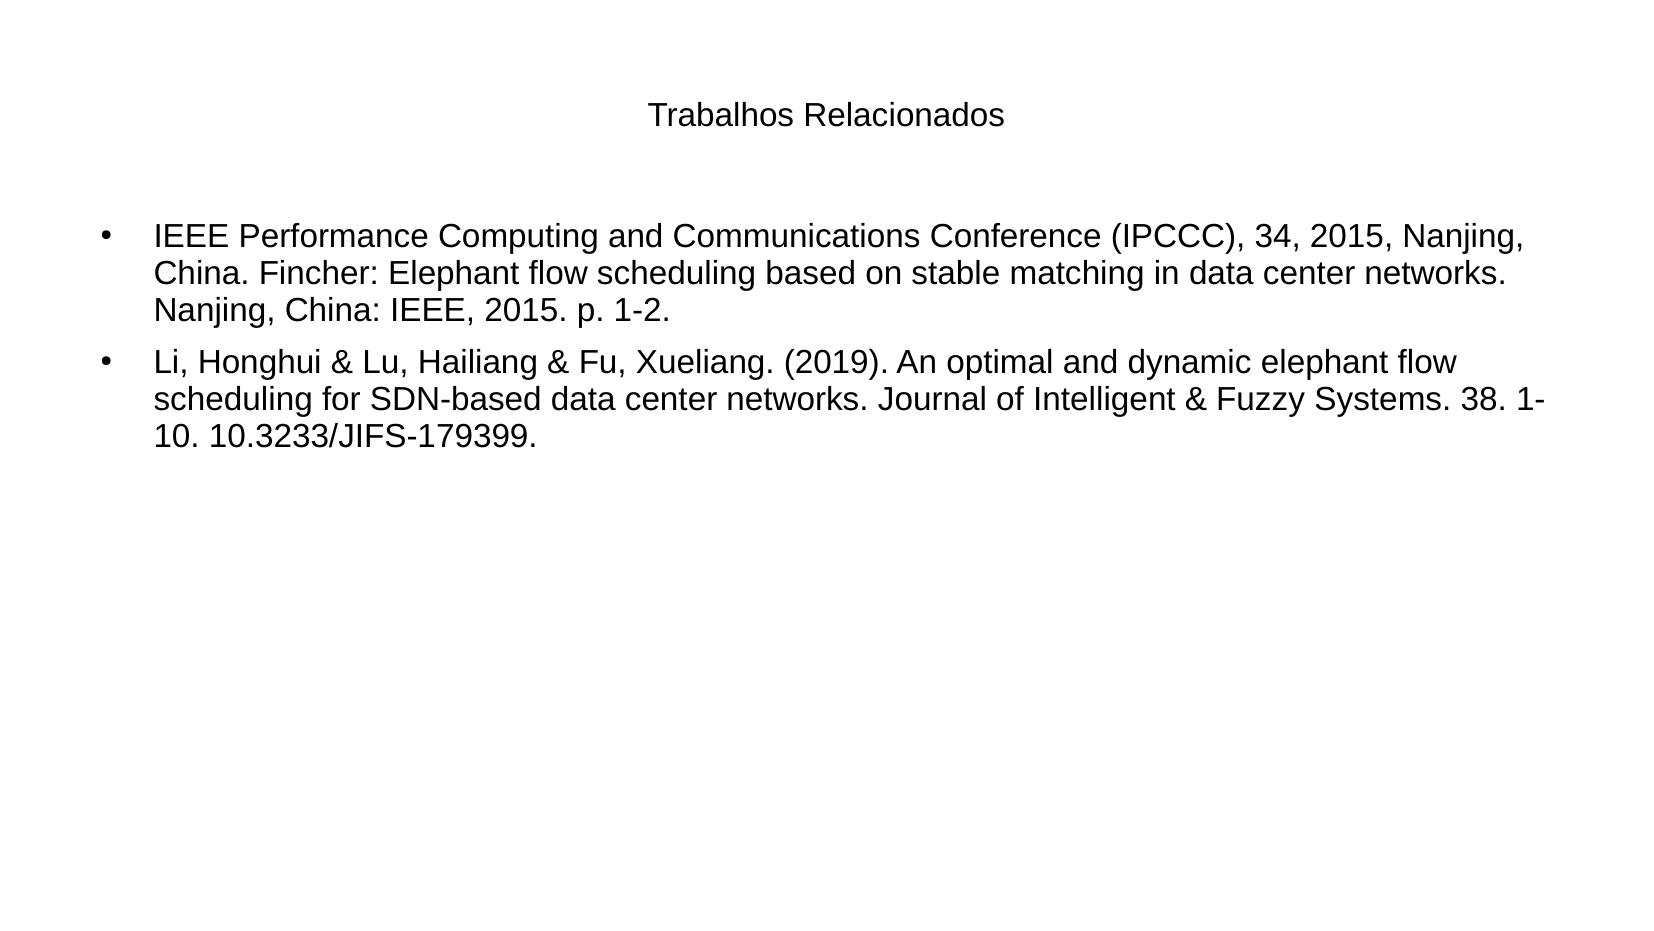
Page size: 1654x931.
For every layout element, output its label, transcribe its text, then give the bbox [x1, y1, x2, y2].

title Trabalhos Relacionados [82, 37, 1571, 193]
list IEEE Performance Computing and Communications Conference (IPCCC), 34, 2015, Nanjing, China. Fincher: Elephant flow scheduling based on stable matching in data center networks. Nanjing, China: IEEE, 2015. p. 1-2. Li, Honghui & Lu, Hailiang & Fu, Xueliang. (2019). An optimal and dynamic elephant flow scheduling for SDN-based data center networks. Journal of Intelligent & Fuzzy Systems. 38. 1-10. 10.3233/JIFS-179399. [82, 217, 1571, 758]
